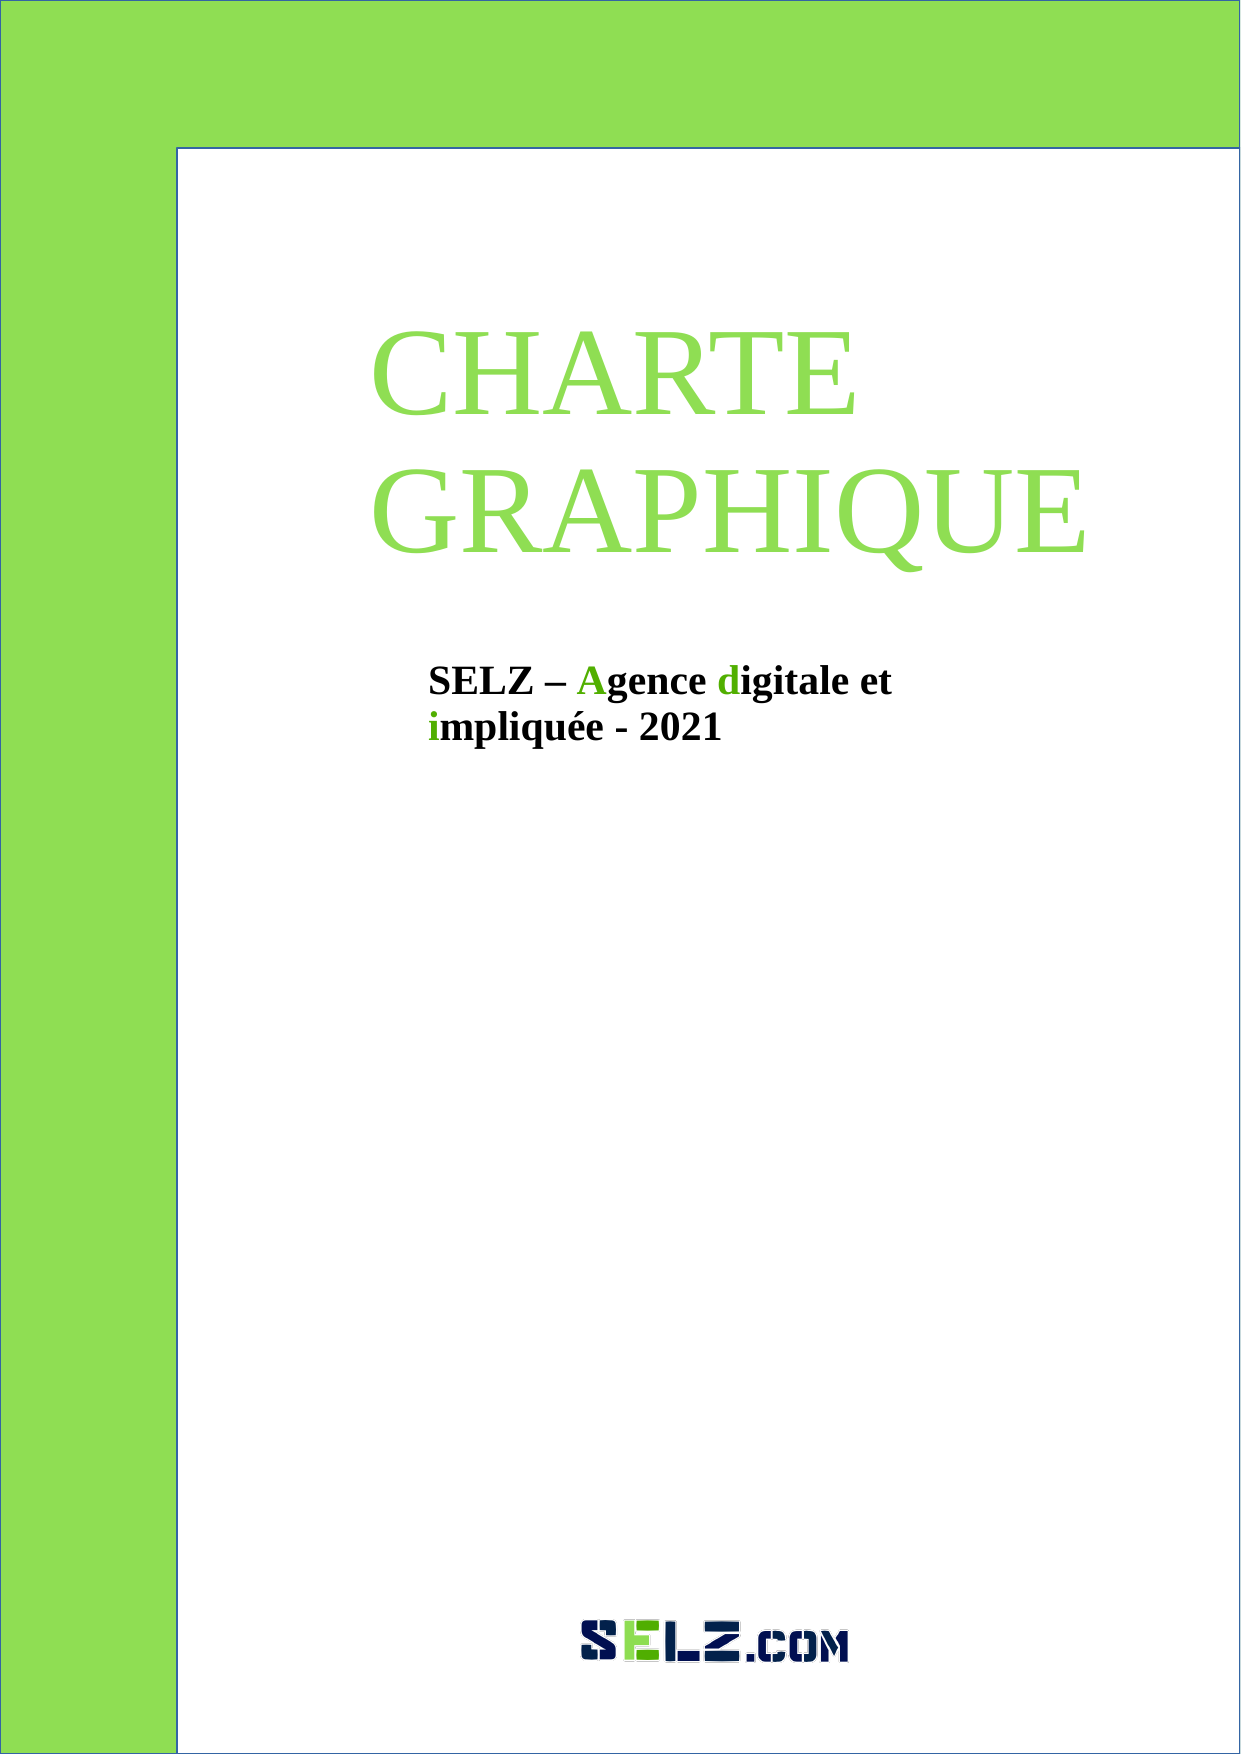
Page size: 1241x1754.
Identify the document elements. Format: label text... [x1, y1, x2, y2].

text_box [0, 0, 1241, 1754]
text_box SELZ – Agence digitale et impliquée - 2021 [413, 649, 916, 765]
text_box CHARTE GRAPHIQUE [354, 295, 1241, 588]
picture [531, 1608, 886, 1684]
